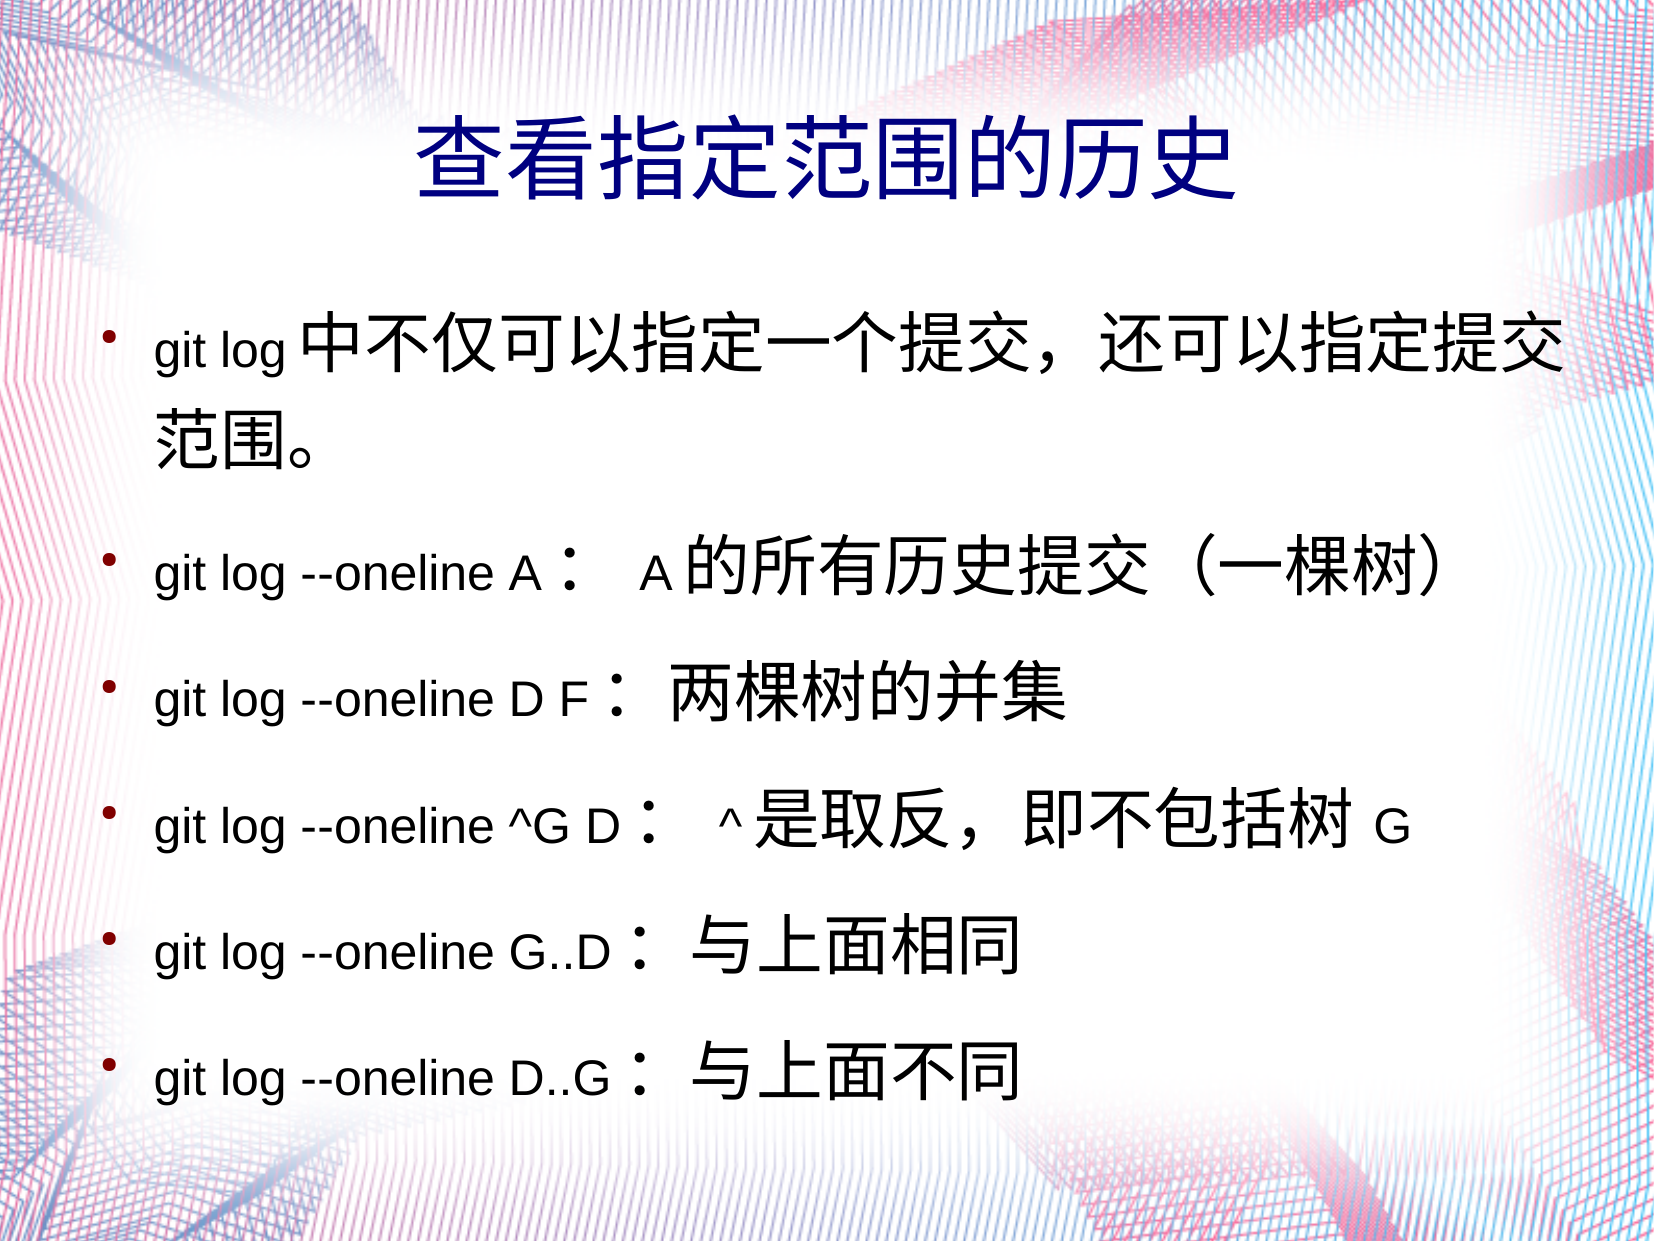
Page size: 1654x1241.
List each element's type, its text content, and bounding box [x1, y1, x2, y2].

list git log中不仅可以指定一个提交，还可以指定提交范围。 git log --oneline A：A的所有历史提交（一棵树） git log --oneline D F：两棵树的并集 git log --oneline ^G D：^是取反，即不包括树G git log --oneline G..D：与上面相同 git log --oneline D..G：与上面不同 [82, 290, 1571, 1068]
title 查看指定范围的历史 [82, 49, 1571, 257]
picture [0, 0, 1654, 1241]
